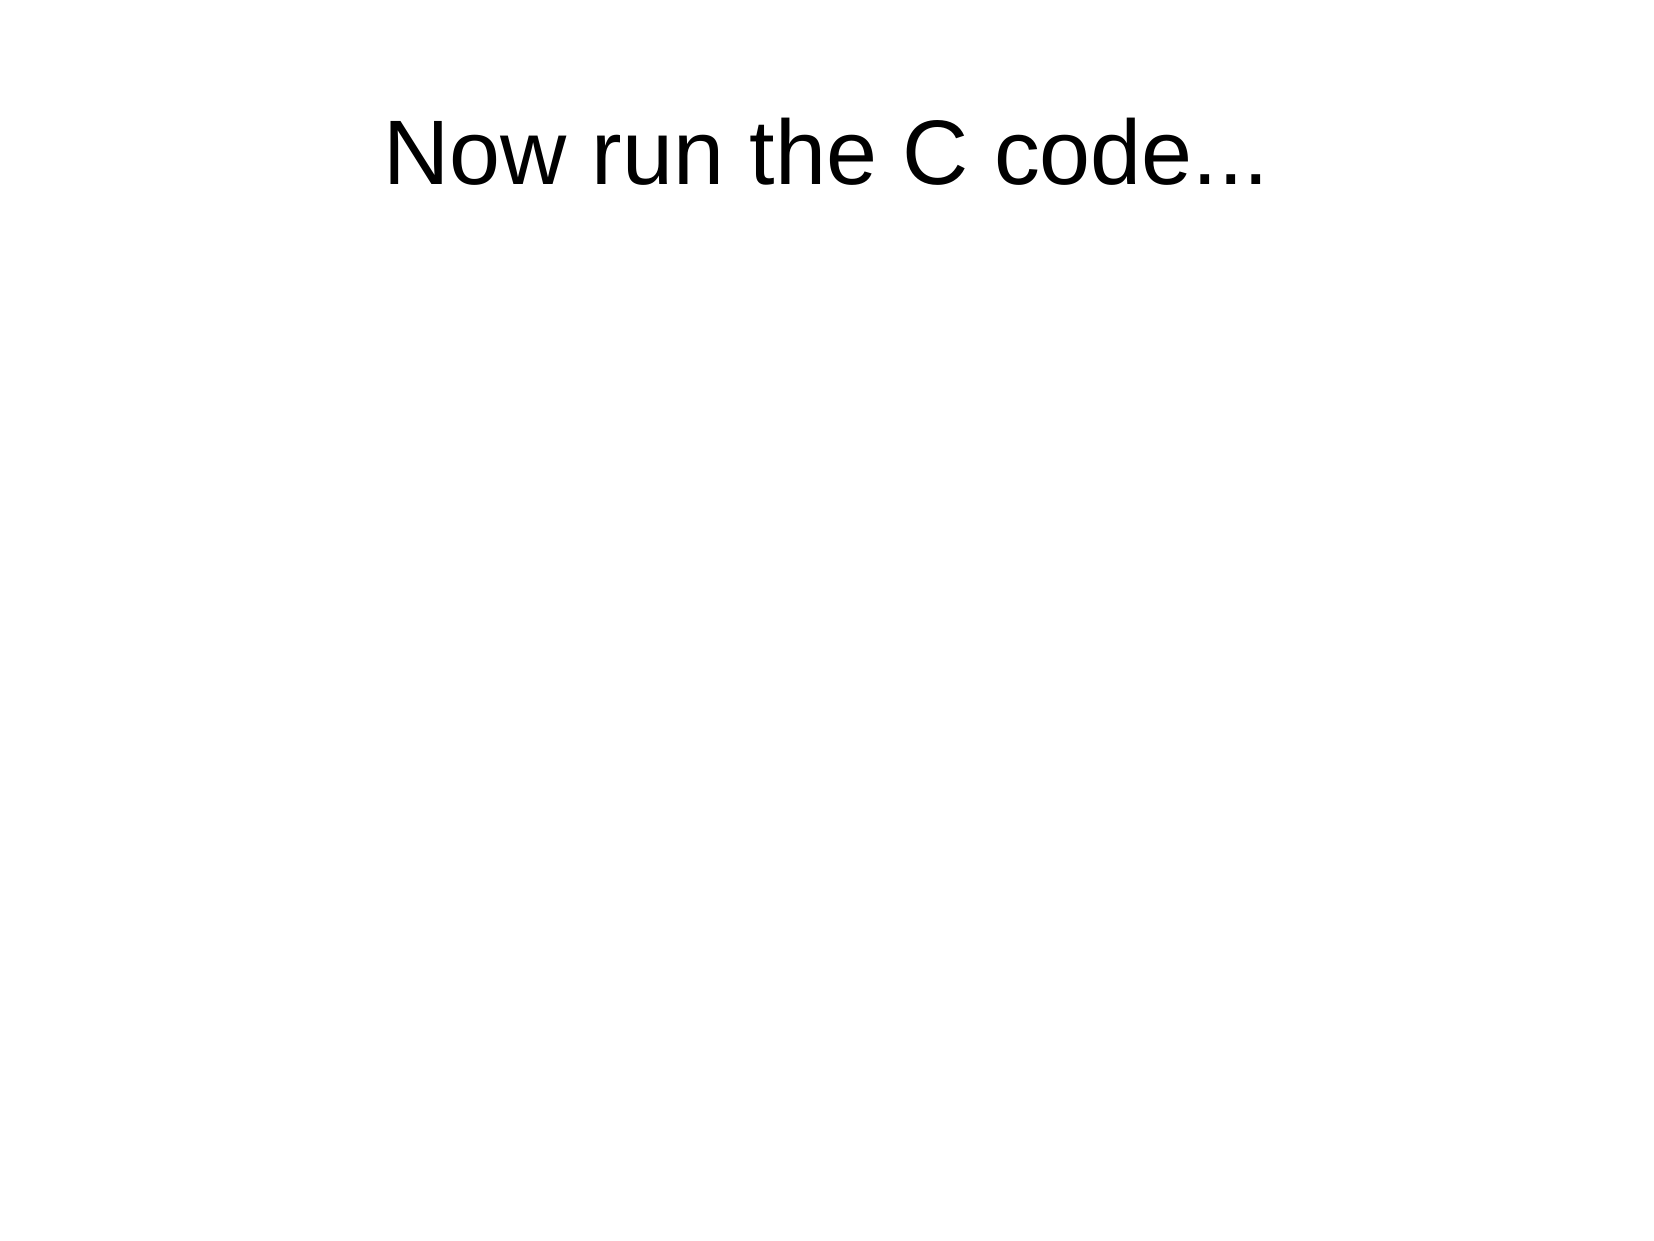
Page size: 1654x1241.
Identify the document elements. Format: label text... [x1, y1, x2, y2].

title Now run the C code... [82, 56, 1571, 250]
